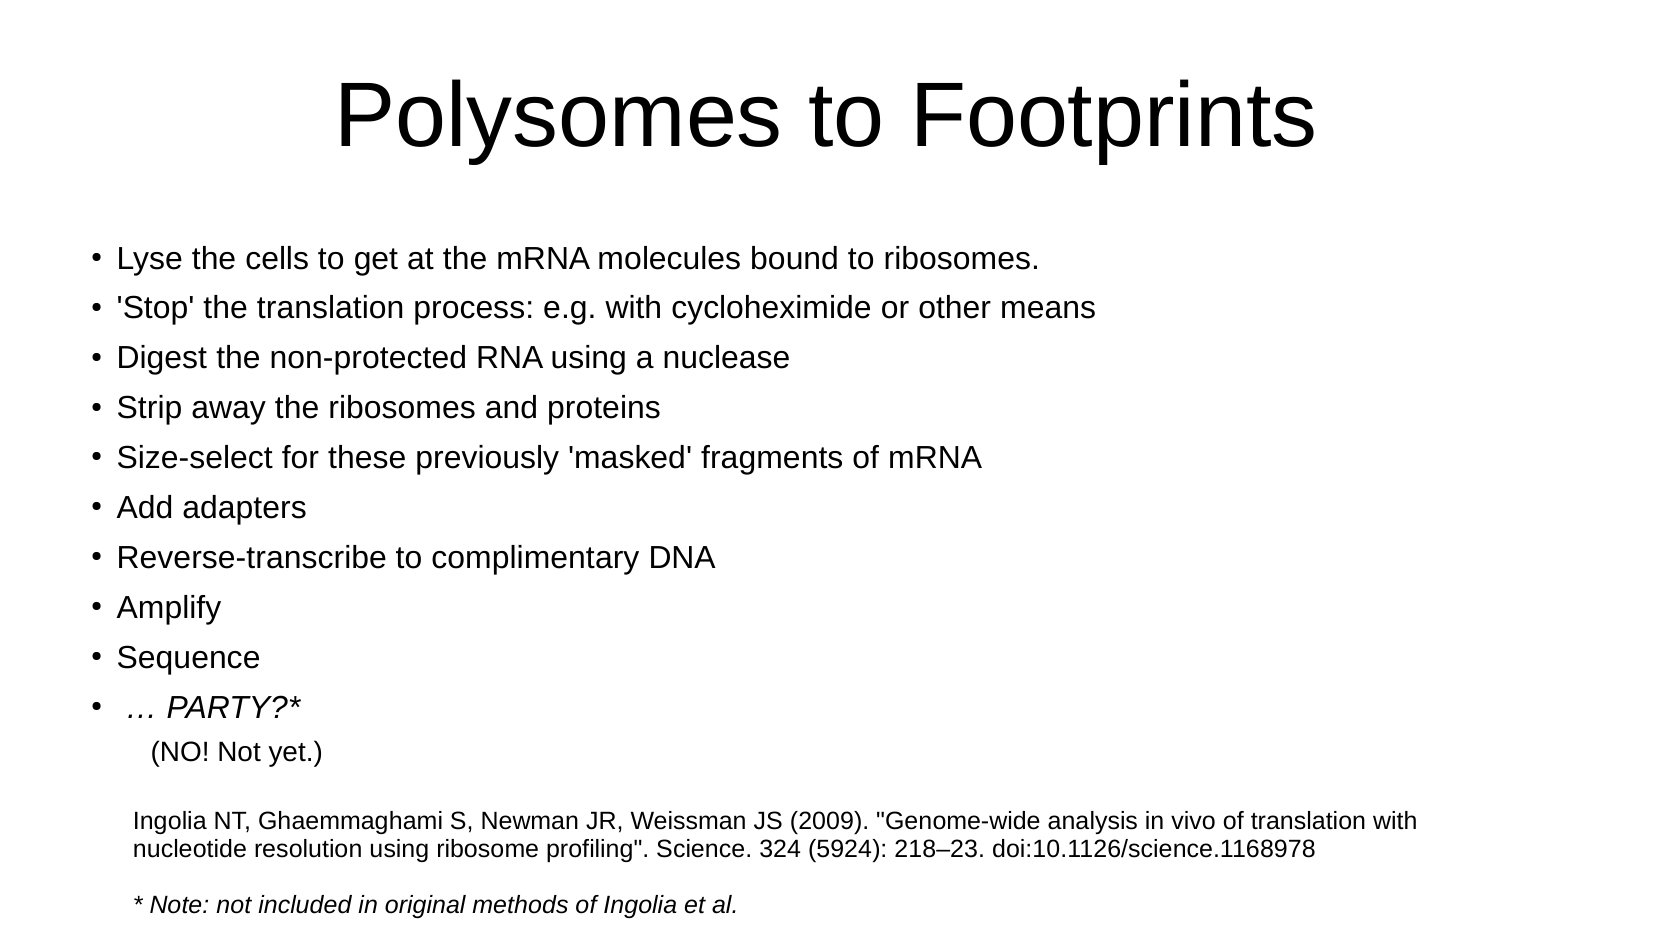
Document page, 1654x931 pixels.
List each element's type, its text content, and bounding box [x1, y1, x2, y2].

title Polysomes to Footprints [82, 12, 1571, 218]
list Lyse the cells to get at the mRNA molecules bound to ribosomes. 'Stop' the translation process: e.g. with cycloheximide or other means Digest the non-protected RNA using a nuclease Strip away the ribosomes and proteins Size-select for these previously 'masked' fragments of mRNA Add adapters Reverse-transcribe to complimentary DNA Amplify Sequence … PARTY?* (NO! Not yet.) [82, 240, 1571, 780]
text_box Ingolia NT, Ghaemmaghami S, Newman JR, Weissman JS (2009). "Genome-wide analysis in vivo of translation with nucleotide resolution using ribosome profiling". Science. 324 (5924): 218–23. doi:10.1126/science.1168978 * Note: not included in original methods of Ingolia et al. [118, 798, 1489, 926]
